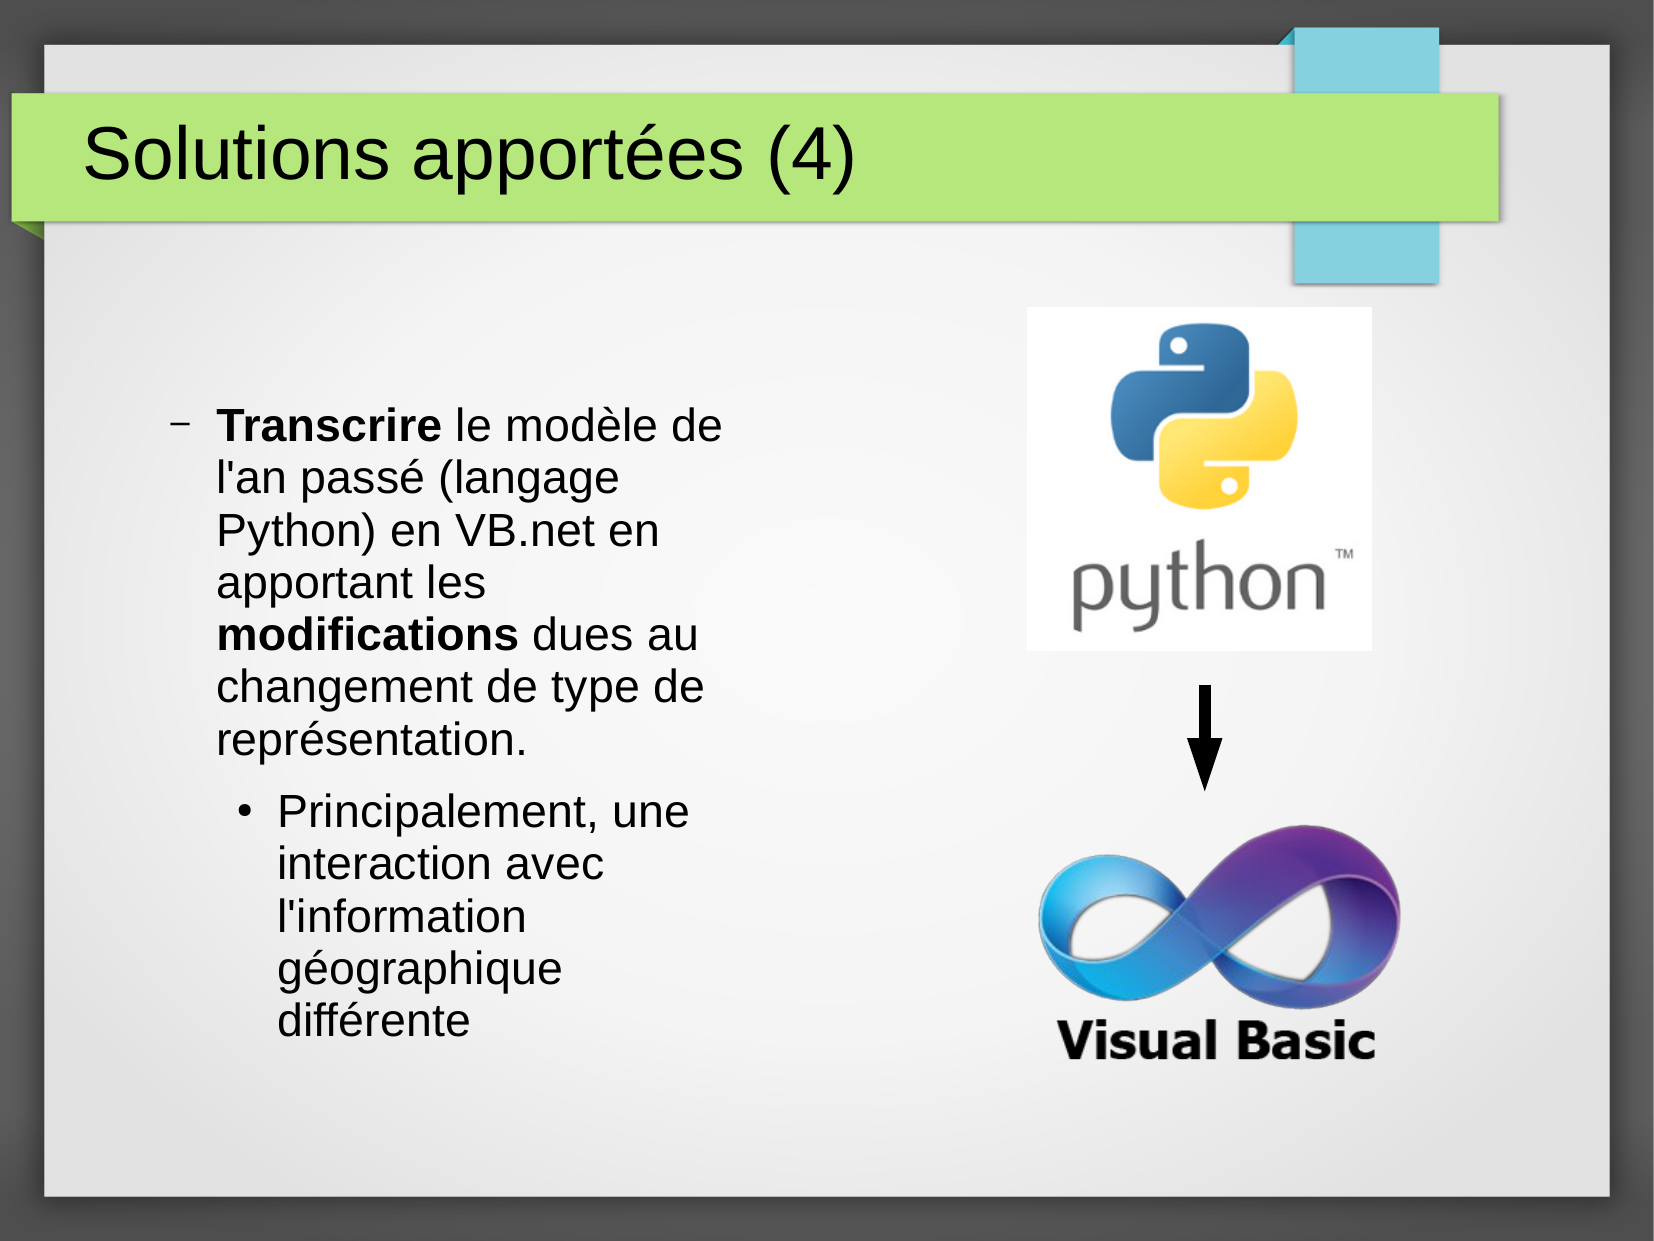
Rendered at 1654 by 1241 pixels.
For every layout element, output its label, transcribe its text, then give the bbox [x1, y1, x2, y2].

title Solutions apportées (4) [82, 94, 1264, 213]
list Transcrire le modèle de l'an passé (langage Python) en VB.net en apportant les modifications dues au changement de type de représentation. Principalement, une interaction avec l'information géographique différente [94, 331, 733, 1052]
picture [0, 0, 1654, 1241]
